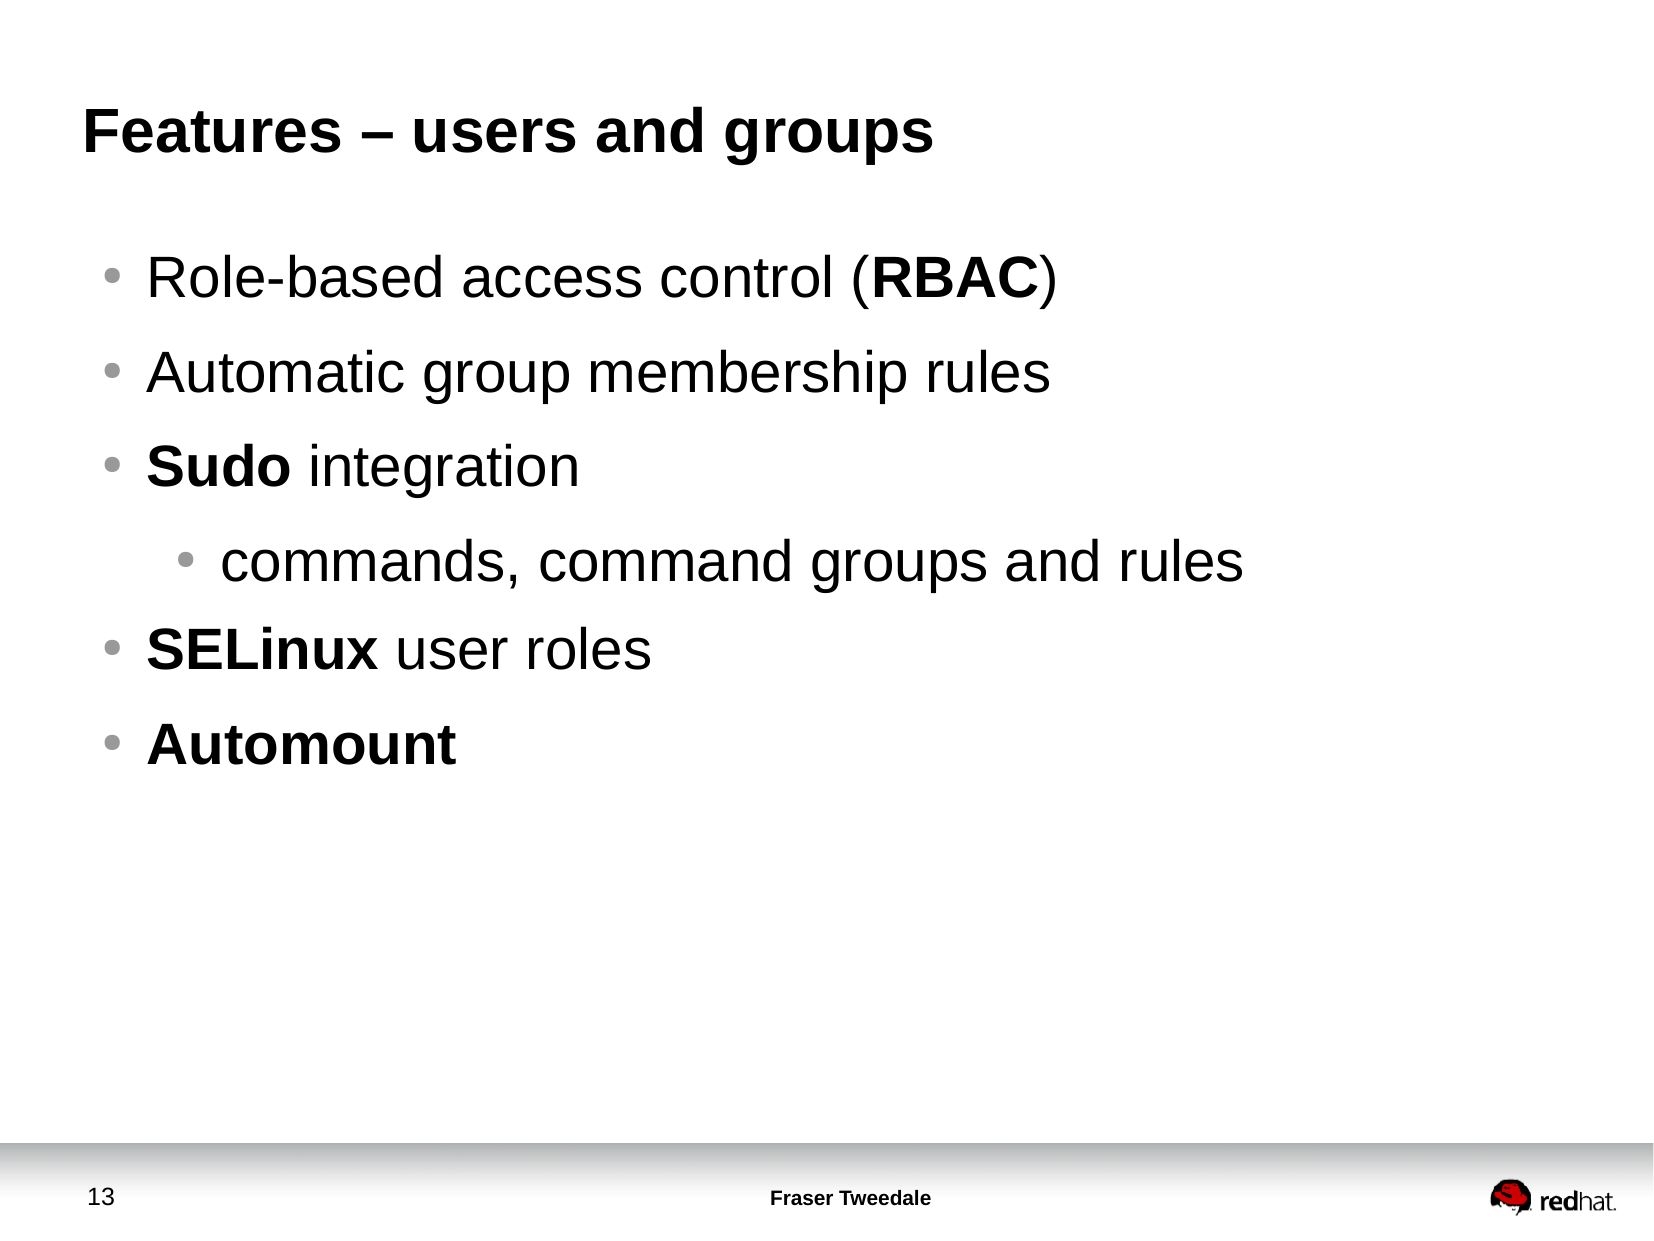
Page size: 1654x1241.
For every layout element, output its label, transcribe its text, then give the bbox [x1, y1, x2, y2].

title Features – users and groups [82, 37, 1571, 226]
list Role-based access control (RBAC) Automatic group membership rules Sudo integration commands, command groups and rules SELinux user roles Automount [86, 244, 1576, 1039]
picture [0, 1143, 1654, 1241]
